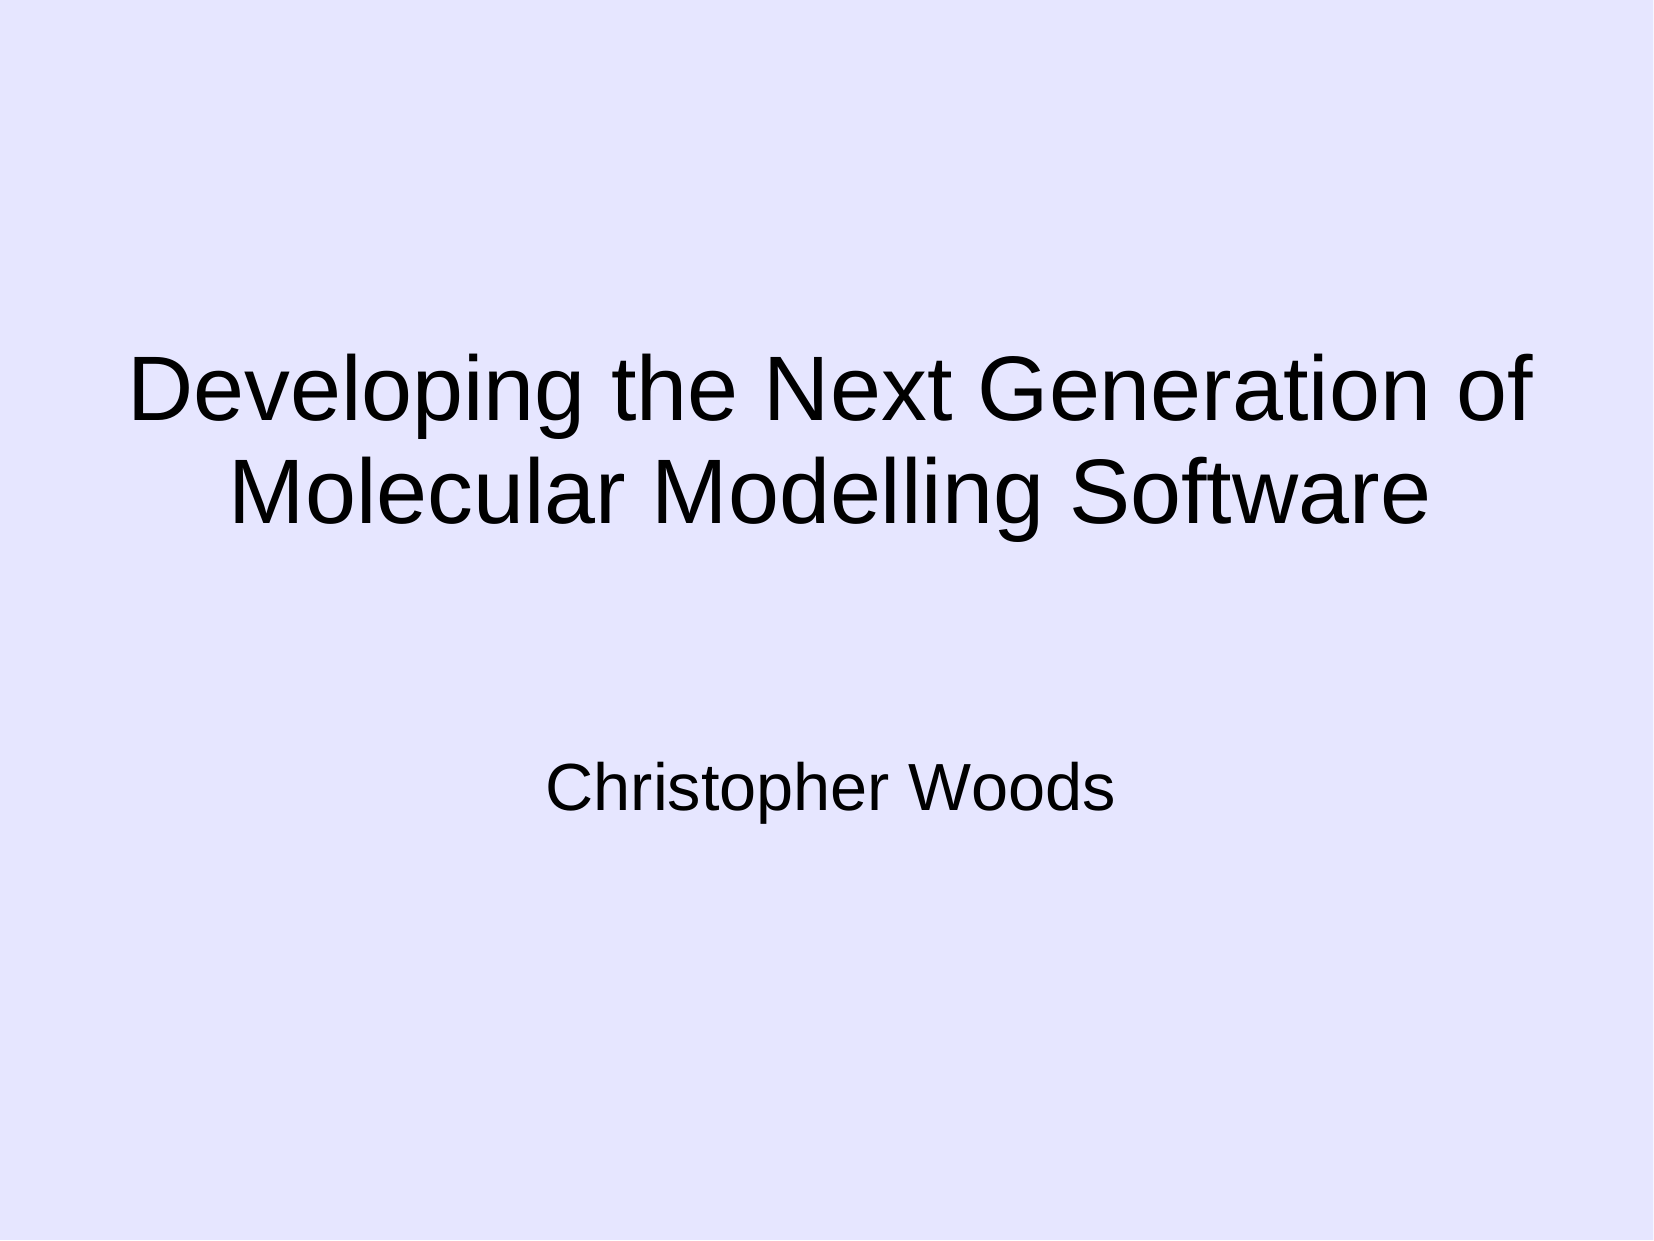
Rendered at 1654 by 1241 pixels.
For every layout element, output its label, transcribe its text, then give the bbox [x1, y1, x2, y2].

subtitle Christopher Woods [86, 675, 1576, 901]
title Developing the Next Generation of Molecular Modelling Software [86, 337, 1576, 543]
